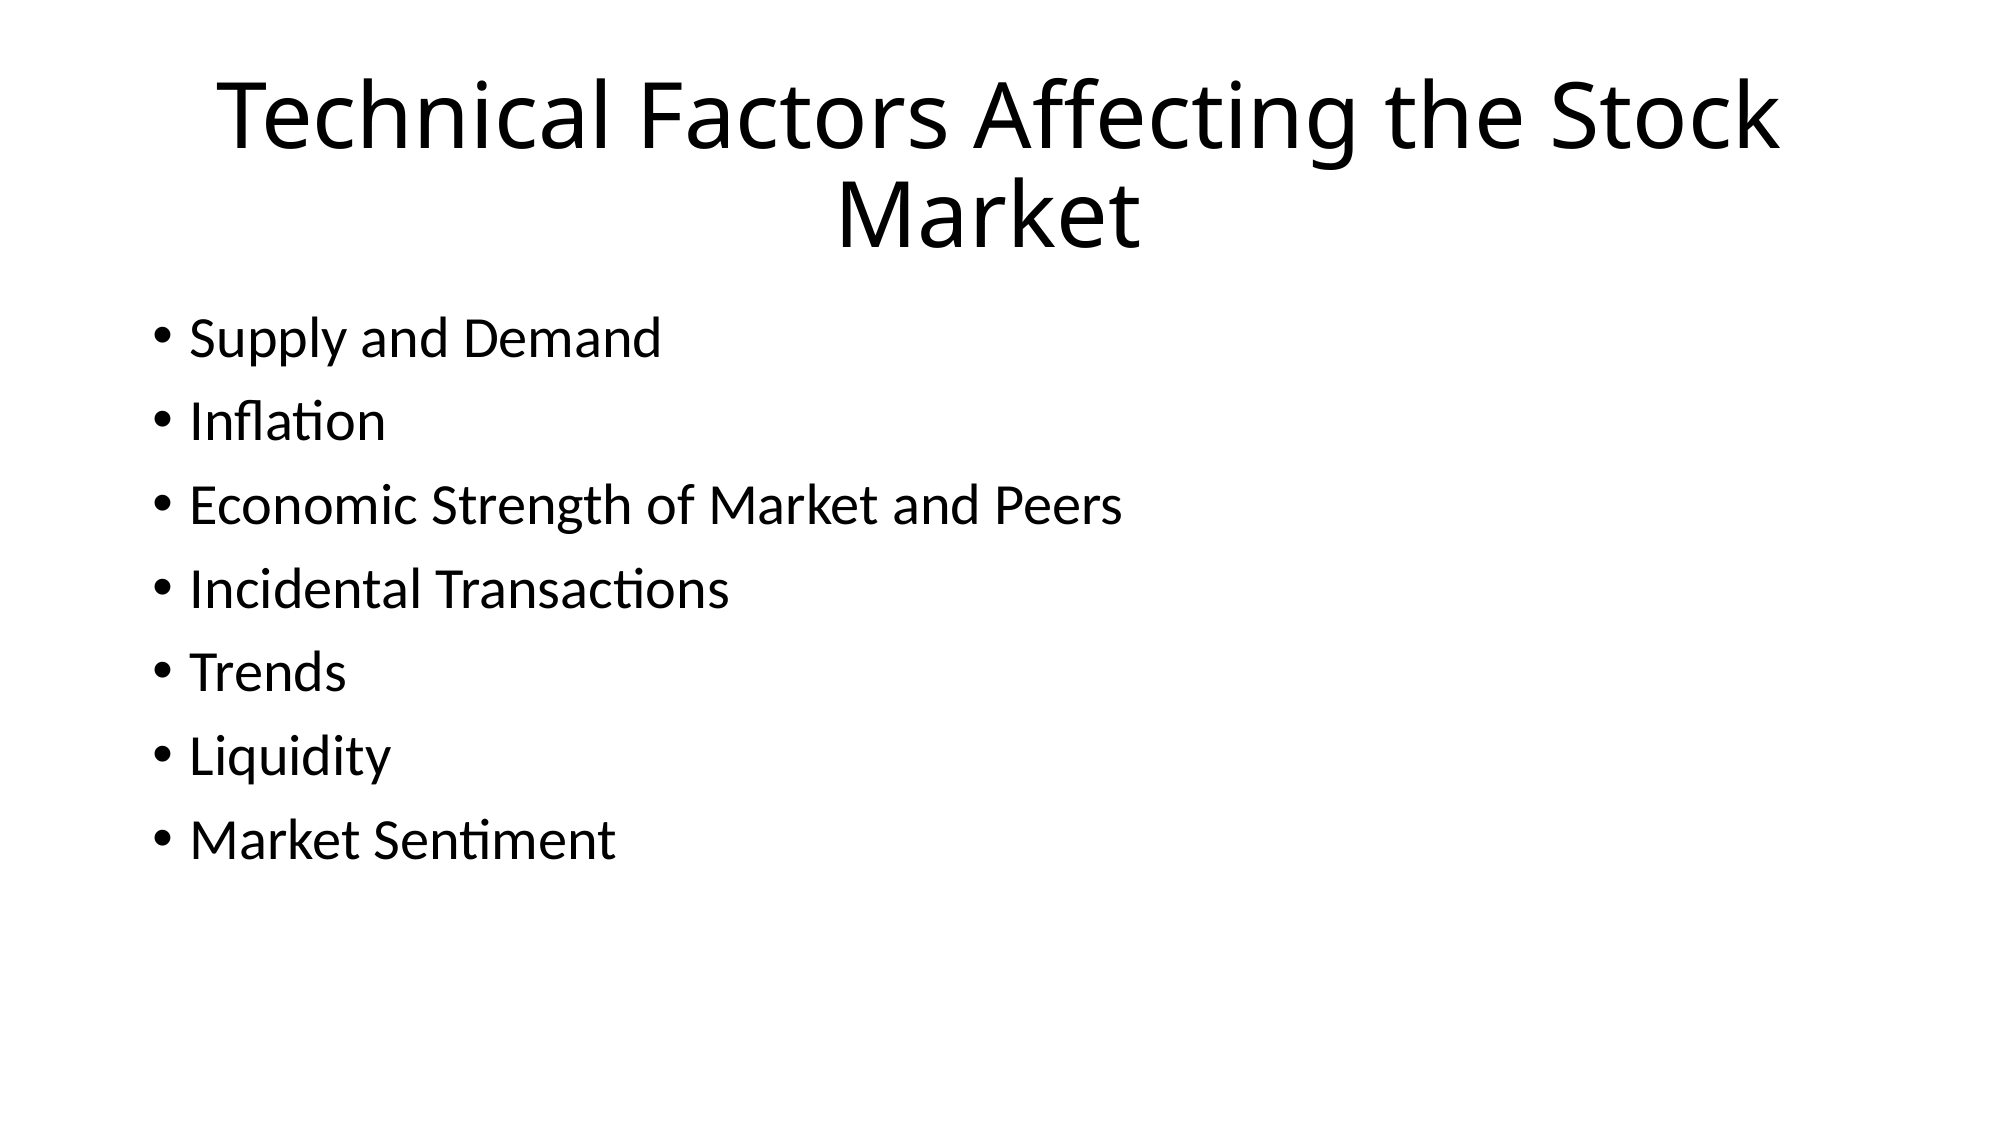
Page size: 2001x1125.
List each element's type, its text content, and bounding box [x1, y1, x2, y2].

title Technical Factors Affecting the Stock Market [137, 59, 1863, 278]
list Supply and Demand Inflation Economic Strength of Market and Peers Incidental Transactions Trends Liquidity Market Sentiment [137, 299, 1863, 1014]
